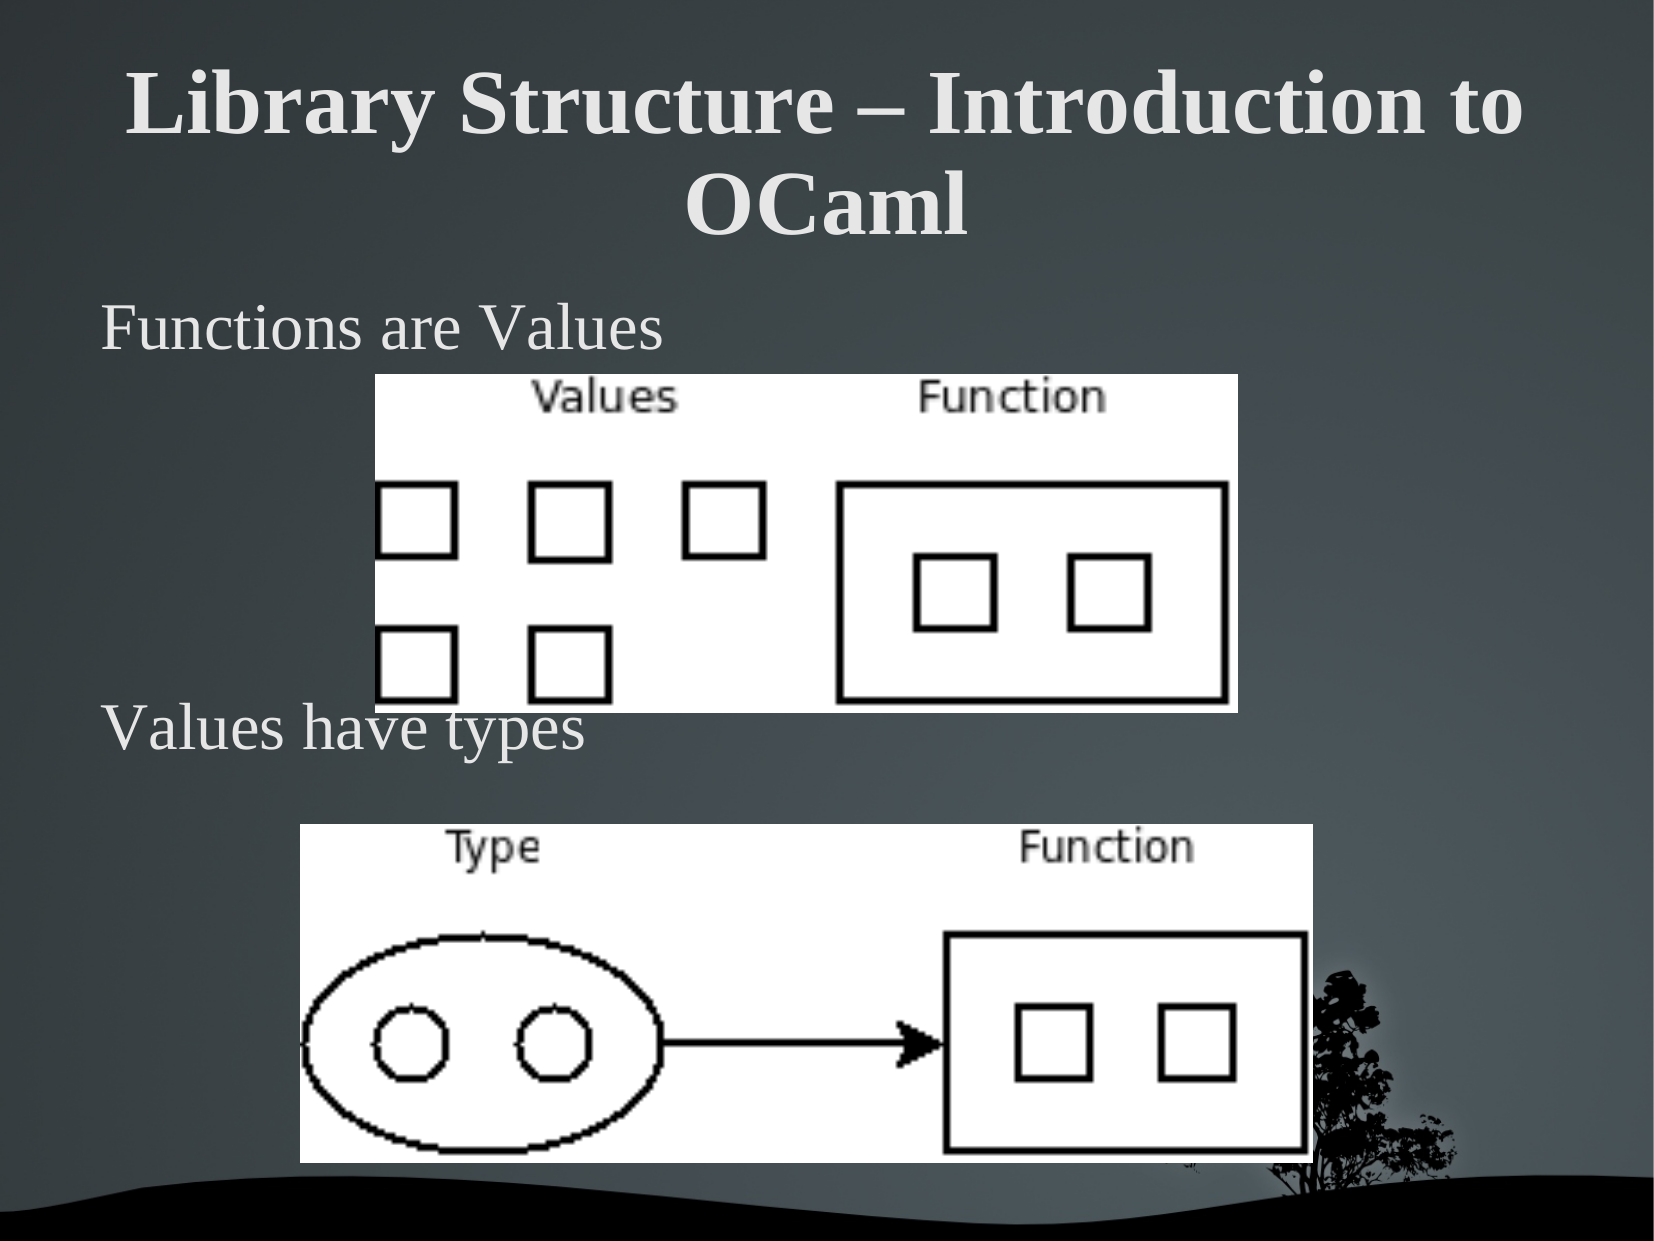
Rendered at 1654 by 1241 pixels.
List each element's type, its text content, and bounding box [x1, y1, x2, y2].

list Functions are Values Values have types [82, 290, 1571, 1094]
picture [0, 0, 1654, 1241]
title Library Structure – Introduction to OCaml [82, 33, 1571, 273]
